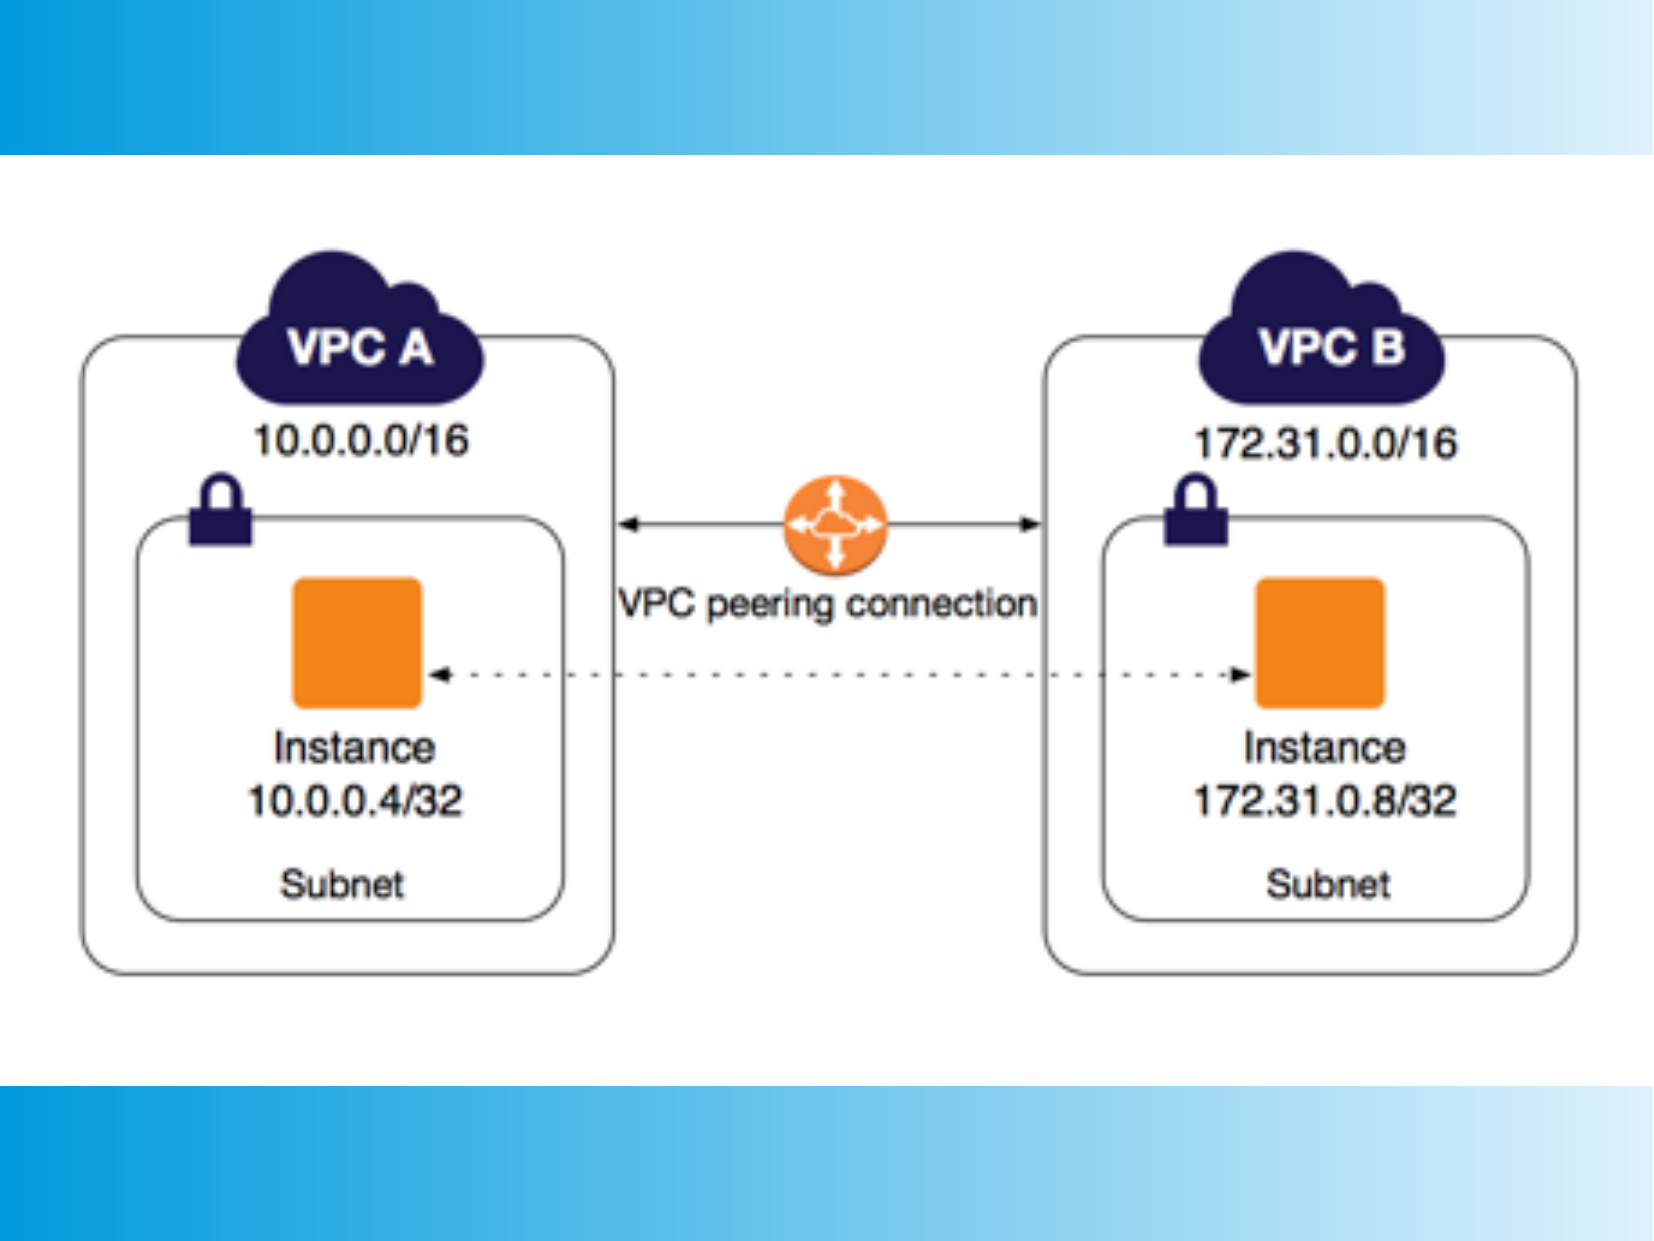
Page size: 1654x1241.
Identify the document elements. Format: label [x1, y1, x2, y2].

picture [11, 224, 1637, 1028]
